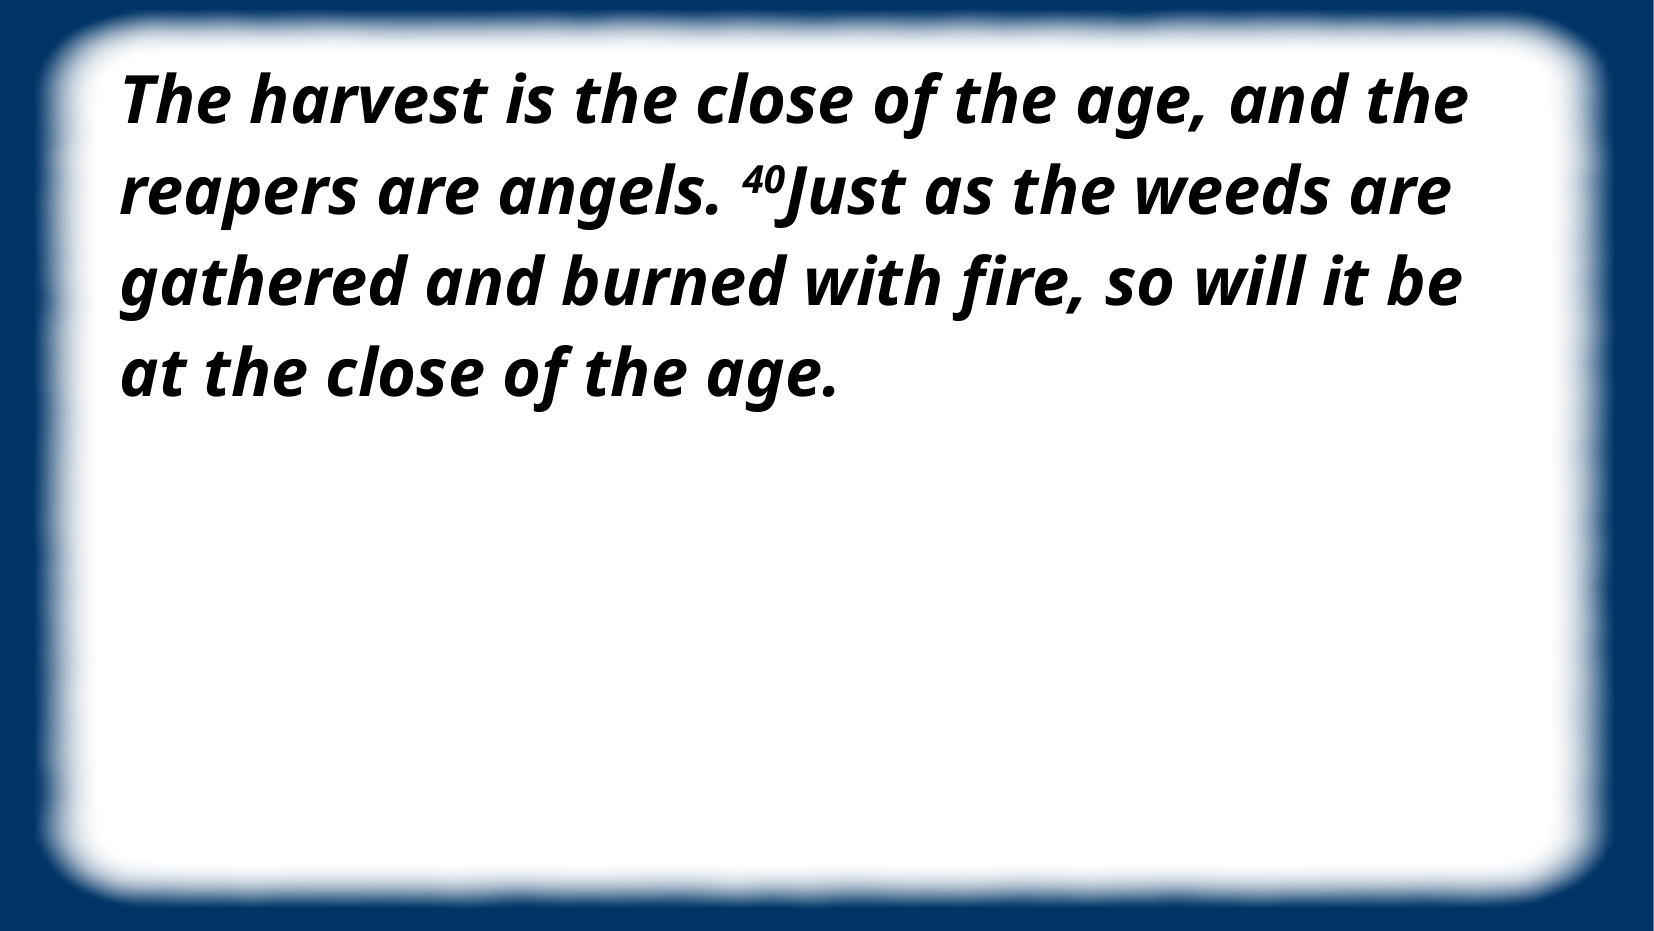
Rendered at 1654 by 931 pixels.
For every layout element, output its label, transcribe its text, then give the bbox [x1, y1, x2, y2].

picture [0, 0, 1654, 931]
text_box The harvest is the close of the age, and the reapers are angels. 40Just as the weeds are gathered and burned with fire, so will it be at the close of the age. [105, 45, 1546, 415]
